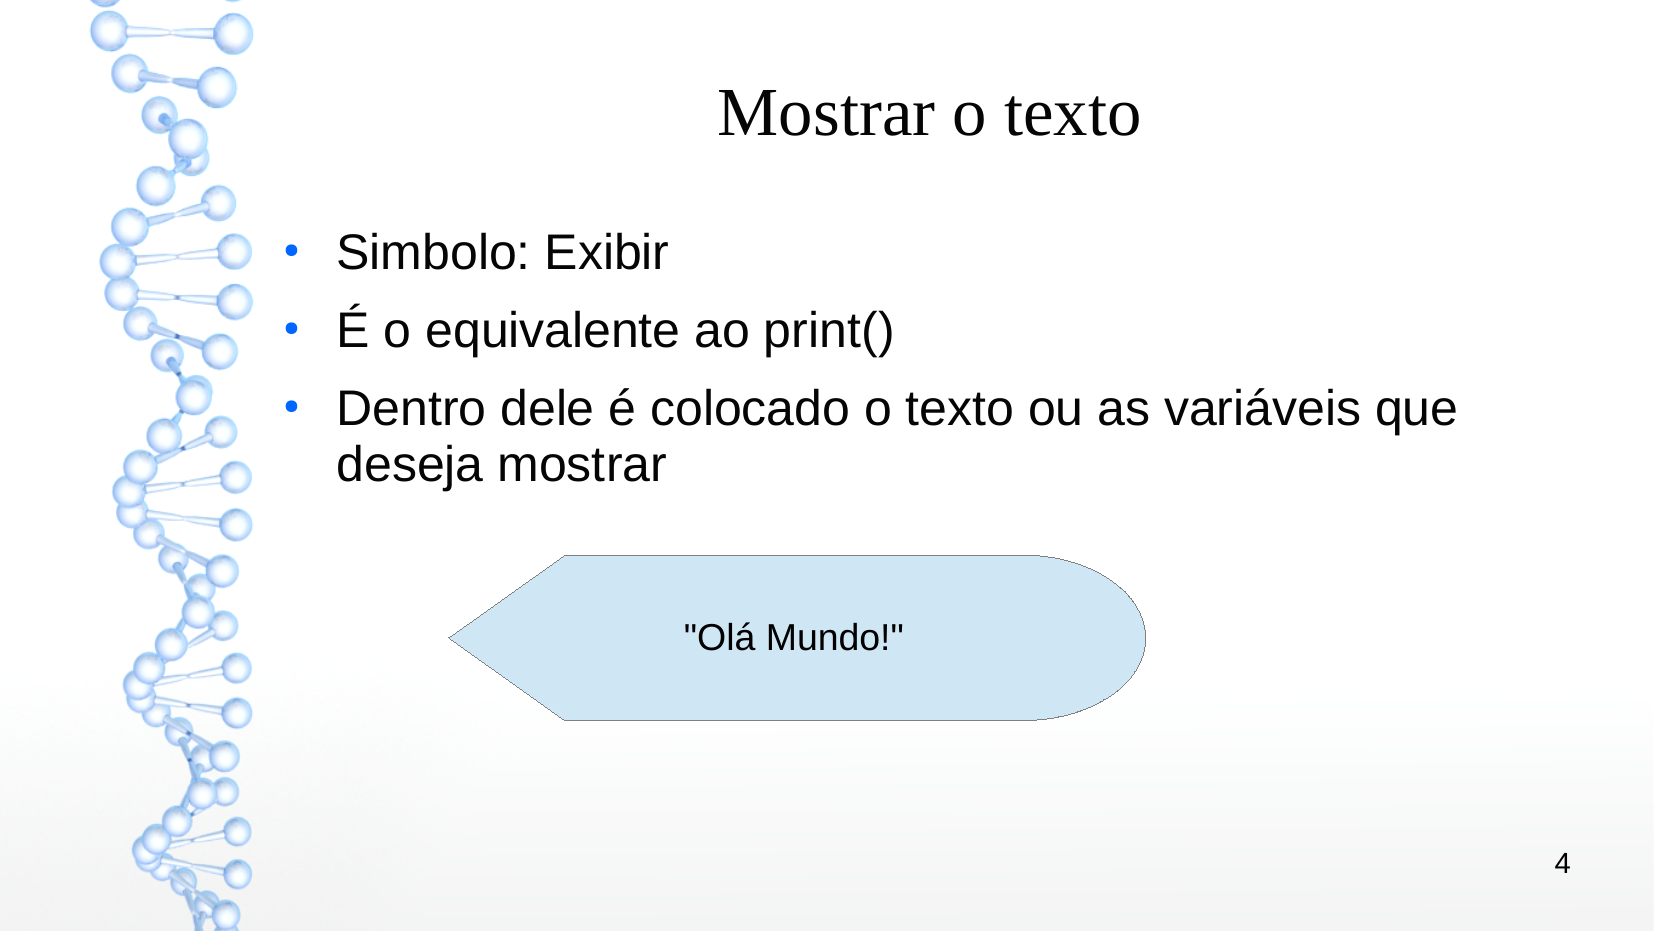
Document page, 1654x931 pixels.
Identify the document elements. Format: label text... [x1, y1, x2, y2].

picture [0, 0, 1654, 931]
list Simbolo: Exibir É o equivalente ao print() Dentro dele é colocado o texto ou as variáveis que deseja mostrar [265, 224, 1595, 764]
title Mostrar o texto [265, 35, 1595, 189]
text_box "Olá Mundo!" [448, 555, 1146, 721]
